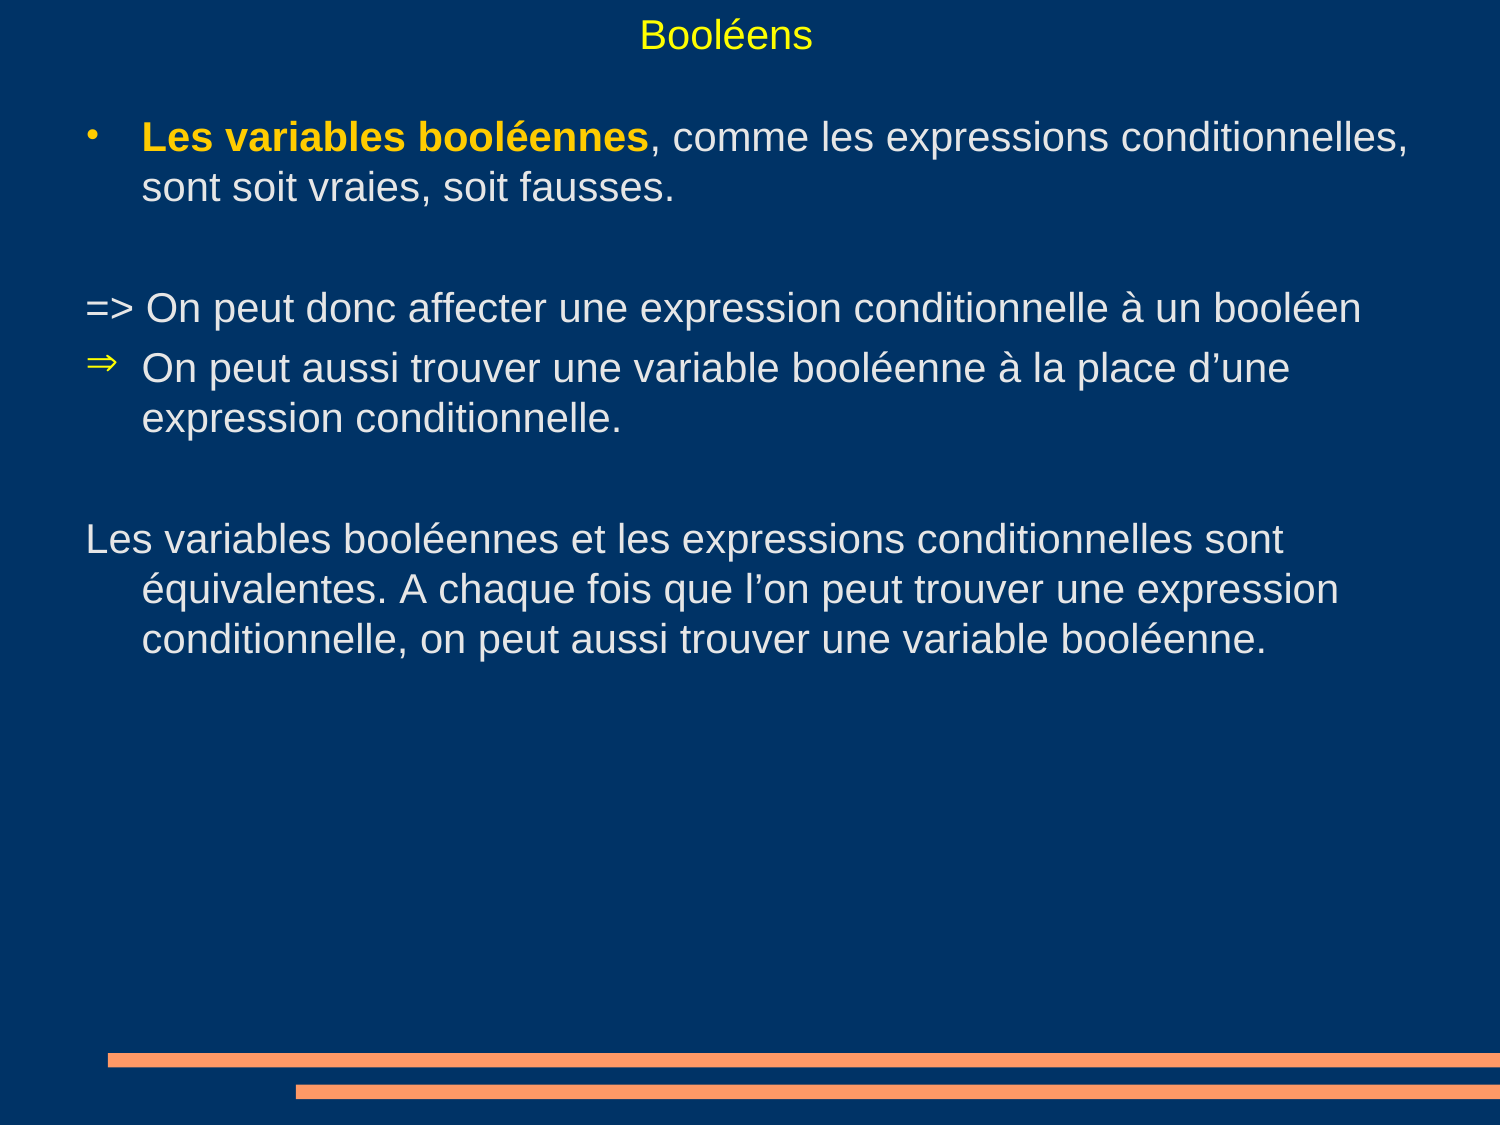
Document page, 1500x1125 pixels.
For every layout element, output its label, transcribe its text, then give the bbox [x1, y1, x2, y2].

text_box Booléens [88, 0, 1365, 66]
list Les variables booléennes, comme les expressions conditionnelles, sont soit vraies, soit fausses. => On peut donc affecter une expression conditionnelle à un booléen On peut aussi trouver une variable booléenne à la place d’une expression conditionnelle. Les variables booléennes et les expressions conditionnelles sont équivalentes. A chaque fois que l’on peut trouver une expression conditionnelle, on peut aussi trouver une variable booléenne. [70, 101, 1430, 941]
